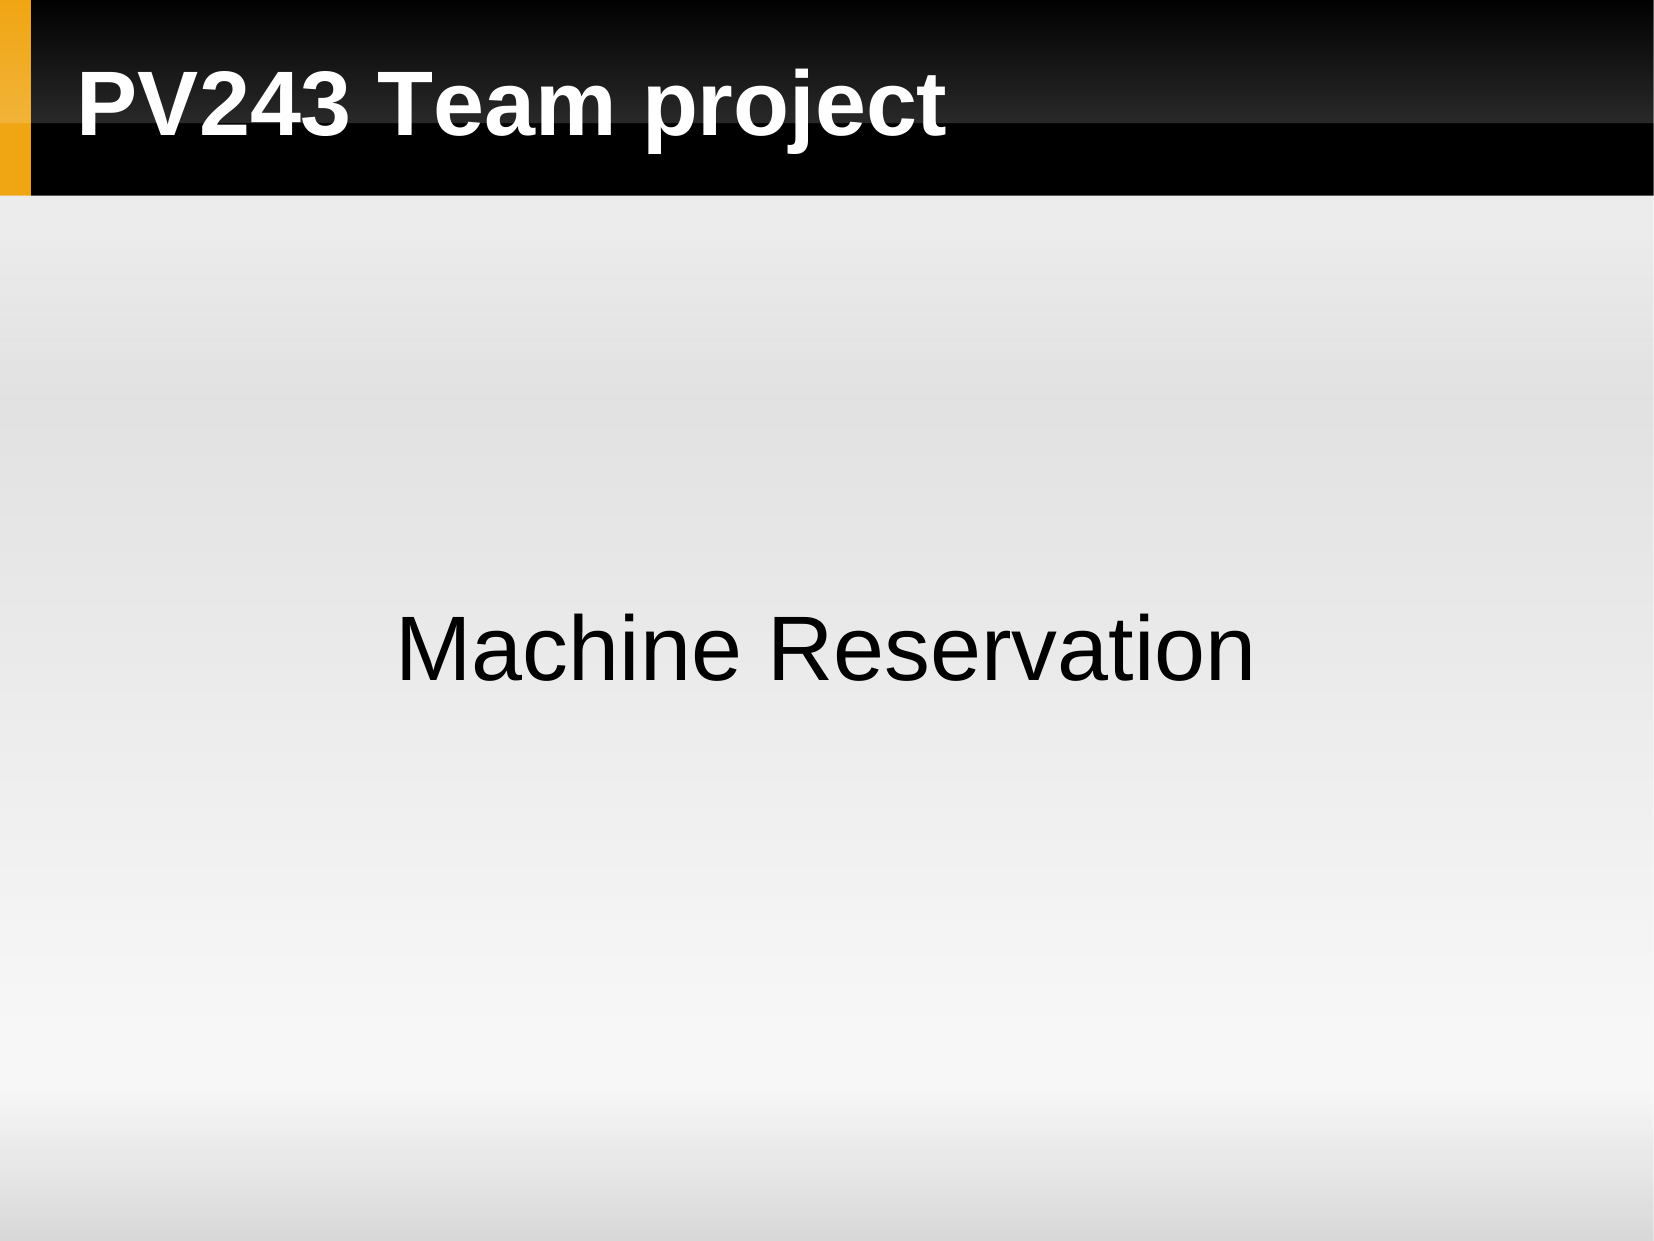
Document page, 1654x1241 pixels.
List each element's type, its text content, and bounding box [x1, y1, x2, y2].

title PV243 Team project [76, 0, 1565, 208]
picture [0, 0, 1654, 1241]
subtitle Machine Reservation [82, 290, 1571, 1109]
